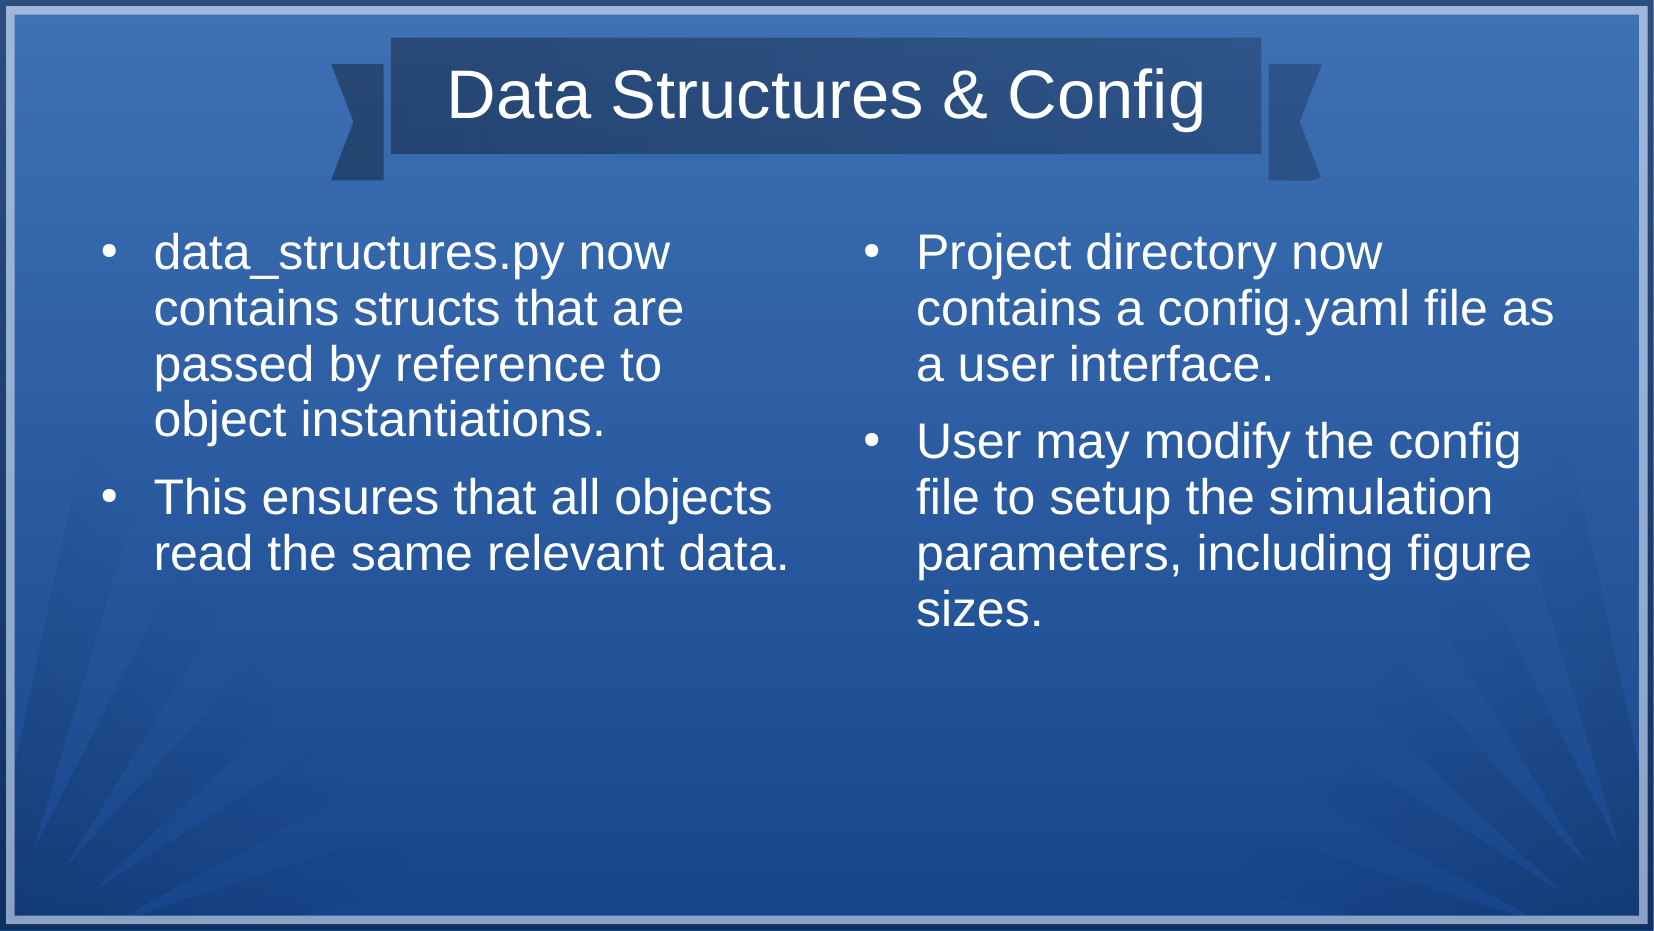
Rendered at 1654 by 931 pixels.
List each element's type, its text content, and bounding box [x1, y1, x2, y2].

list Project directory now contains a config.yaml file as a user interface. User may modify the config file to setup the simulation parameters, including figure sizes. [845, 224, 1572, 848]
list data_structures.py now contains structs that are passed by reference to object instantiations. This ensures that all objects read the same relevant data. [82, 224, 809, 848]
title Data Structures & Config [389, 35, 1264, 154]
